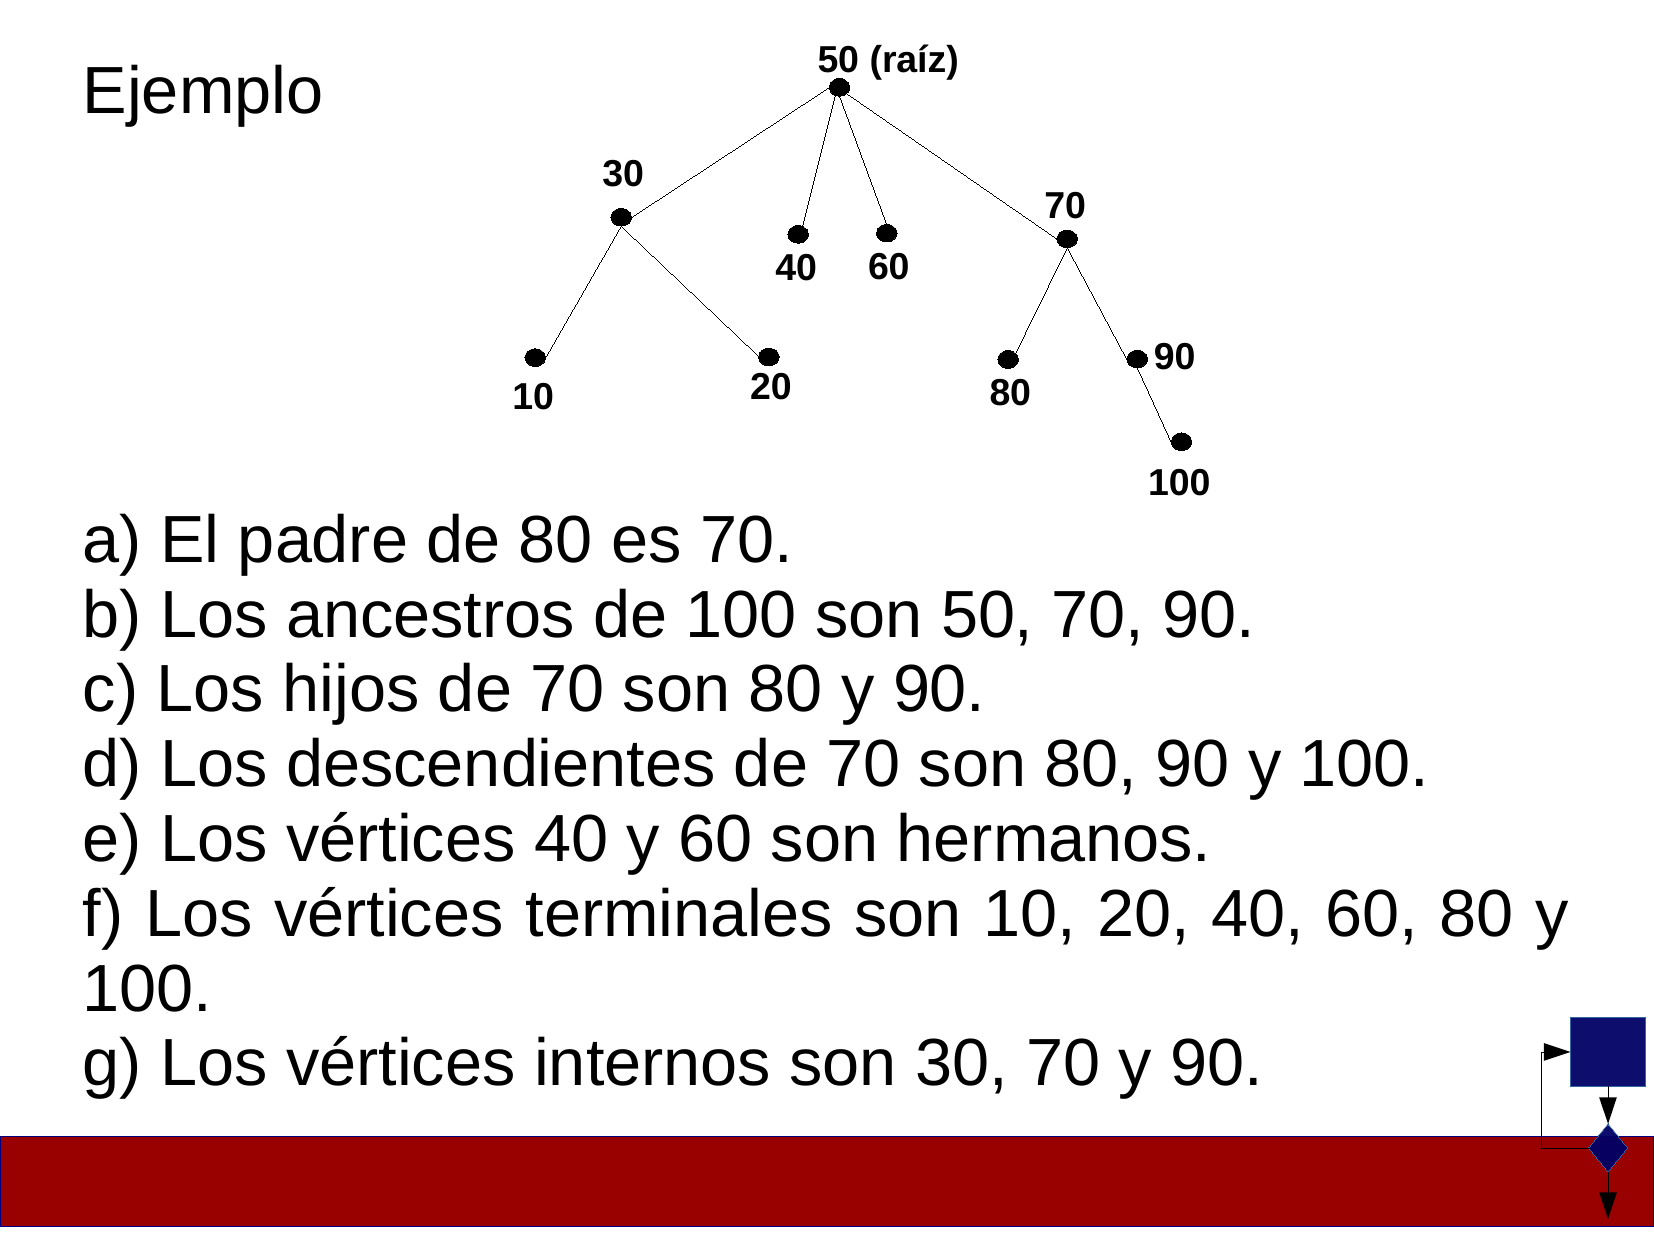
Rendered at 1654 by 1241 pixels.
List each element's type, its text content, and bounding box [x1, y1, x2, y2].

text_box 70 [1048, 191, 1082, 220]
text_box 40 [779, 253, 813, 282]
text_box [610, 208, 632, 226]
text_box [876, 224, 898, 242]
text_box 60 [872, 252, 906, 281]
text_box [524, 348, 546, 367]
text_box 10 [516, 382, 550, 411]
text_box 30 [606, 159, 640, 188]
text_box 60 [875, 266, 882, 275]
text_box [0, 1124, 1654, 1227]
text_box 30 [630, 164, 637, 182]
text_box 60 [895, 257, 902, 275]
subtitle Ejemplo a) El padre de 80 es 70. b) Los ancestros de 100 son 50, 70, 90. c) Los hijos de 70 son 80 y 90. d) Los descendientes de 70 son 80, 90 y 100. e) Los vértices 40 y 60 son hermanos. f) Los vértices terminales son 10, 20, 40, 60, 80 y 100. g) Los vértices internos son 30, 70 y 90. [82, 53, 1571, 1101]
text_box 80 [995, 393, 1003, 402]
text_box 80 [1017, 383, 1024, 401]
text_box 50 (raíz) [876, 45, 905, 74]
text_box [829, 78, 850, 97]
text_box 40 [780, 261, 787, 271]
text_box 100 [1162, 468, 1196, 497]
text_box [1056, 230, 1078, 248]
text_box 20 [754, 372, 788, 401]
text_box 20 [754, 377, 764, 391]
text_box 90 [1158, 358, 1167, 365]
text_box [997, 350, 1019, 369]
text_box 80 [996, 382, 1003, 390]
text_box 90 [1158, 342, 1192, 371]
text_box 10 [516, 388, 521, 405]
text_box [1171, 432, 1192, 451]
text_box 90 [1160, 347, 1167, 356]
text_box 10 [540, 387, 547, 405]
text_box 20 [777, 377, 784, 395]
text_box [787, 225, 809, 244]
text_box 30 [606, 164, 616, 182]
text_box [1571, 1017, 1646, 1087]
text_box [758, 348, 780, 366]
text_box 40 [803, 258, 810, 276]
text_box 80 [993, 378, 1027, 407]
text_box 70 [1072, 196, 1079, 214]
text_box 90 [1181, 347, 1188, 365]
text_box [1127, 350, 1148, 368]
